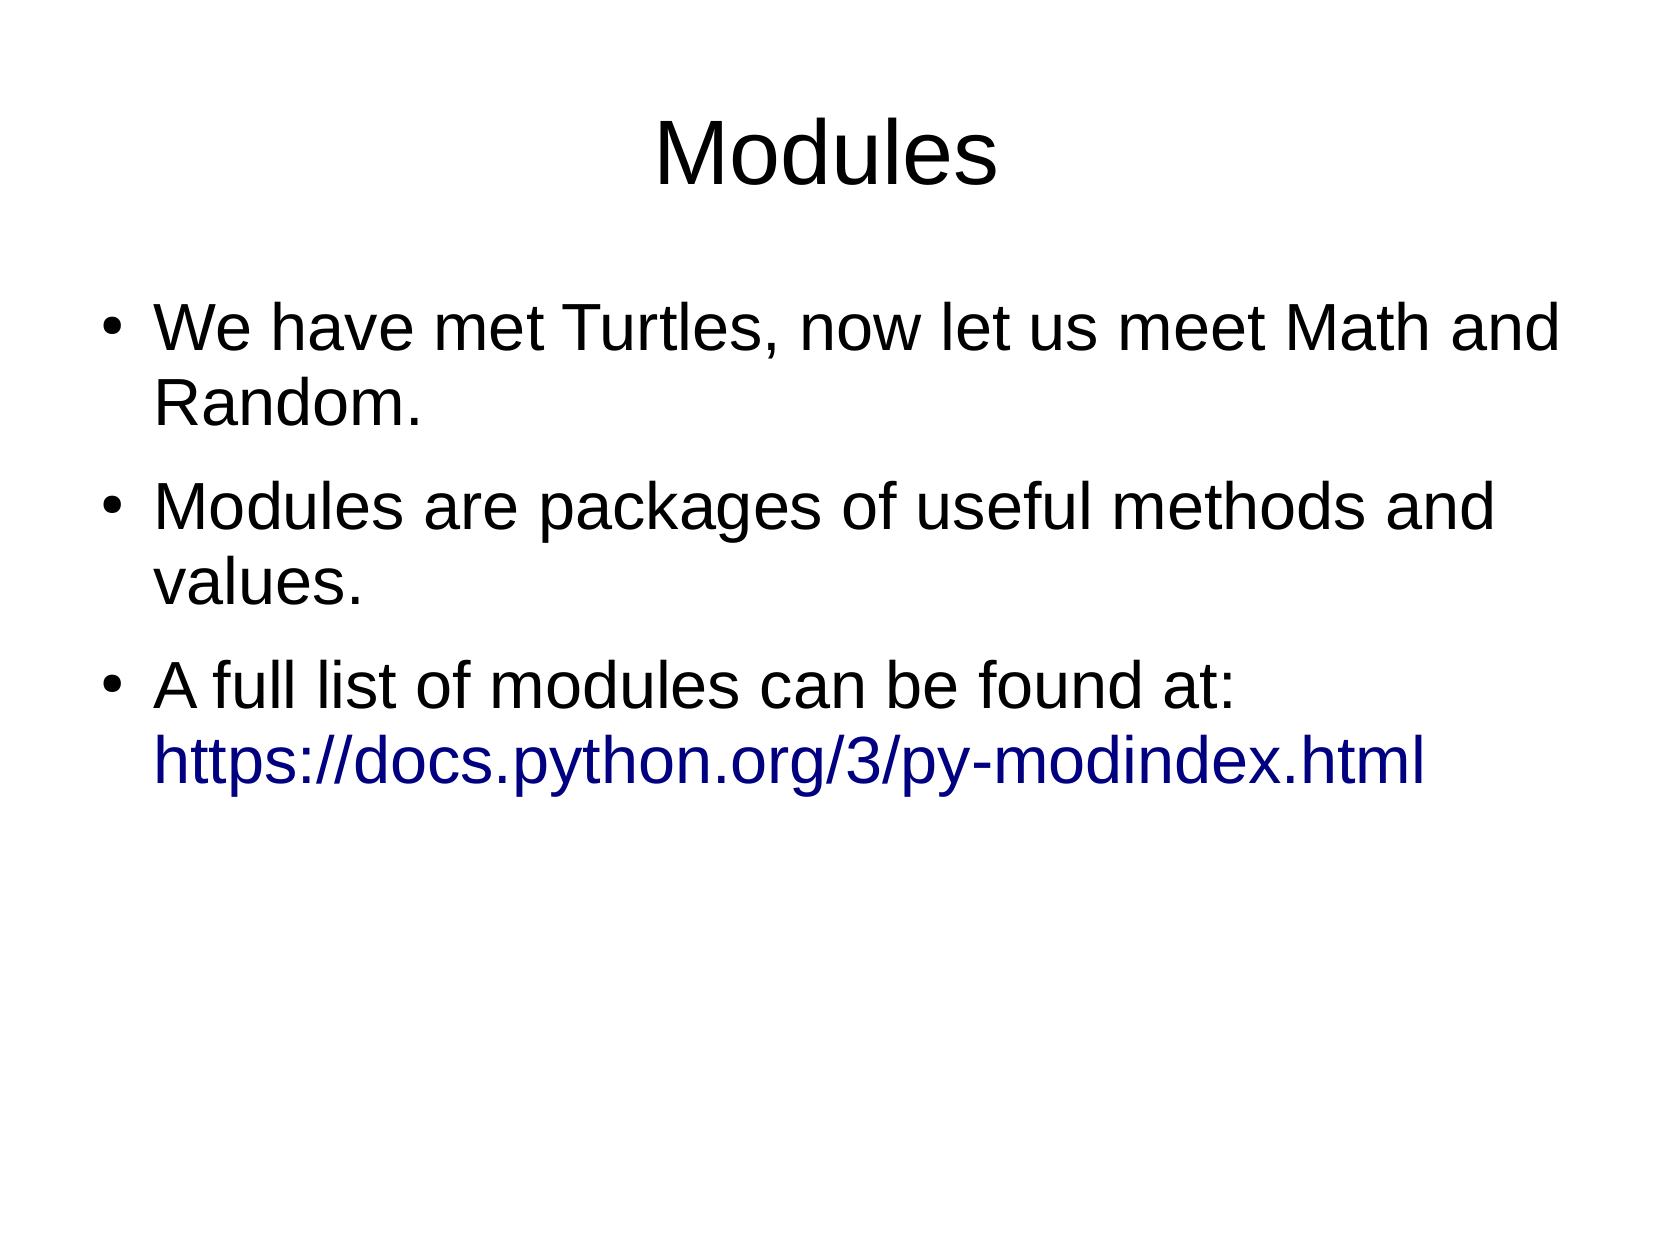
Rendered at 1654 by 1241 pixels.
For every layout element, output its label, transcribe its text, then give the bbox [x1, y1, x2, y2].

title Modules [82, 49, 1571, 257]
list We have met Turtles, now let us meet Math and Random. Modules are packages of useful methods and values. A full list of modules can be found at: https://docs.python.org/3/py-modindex.html [82, 290, 1571, 1010]
